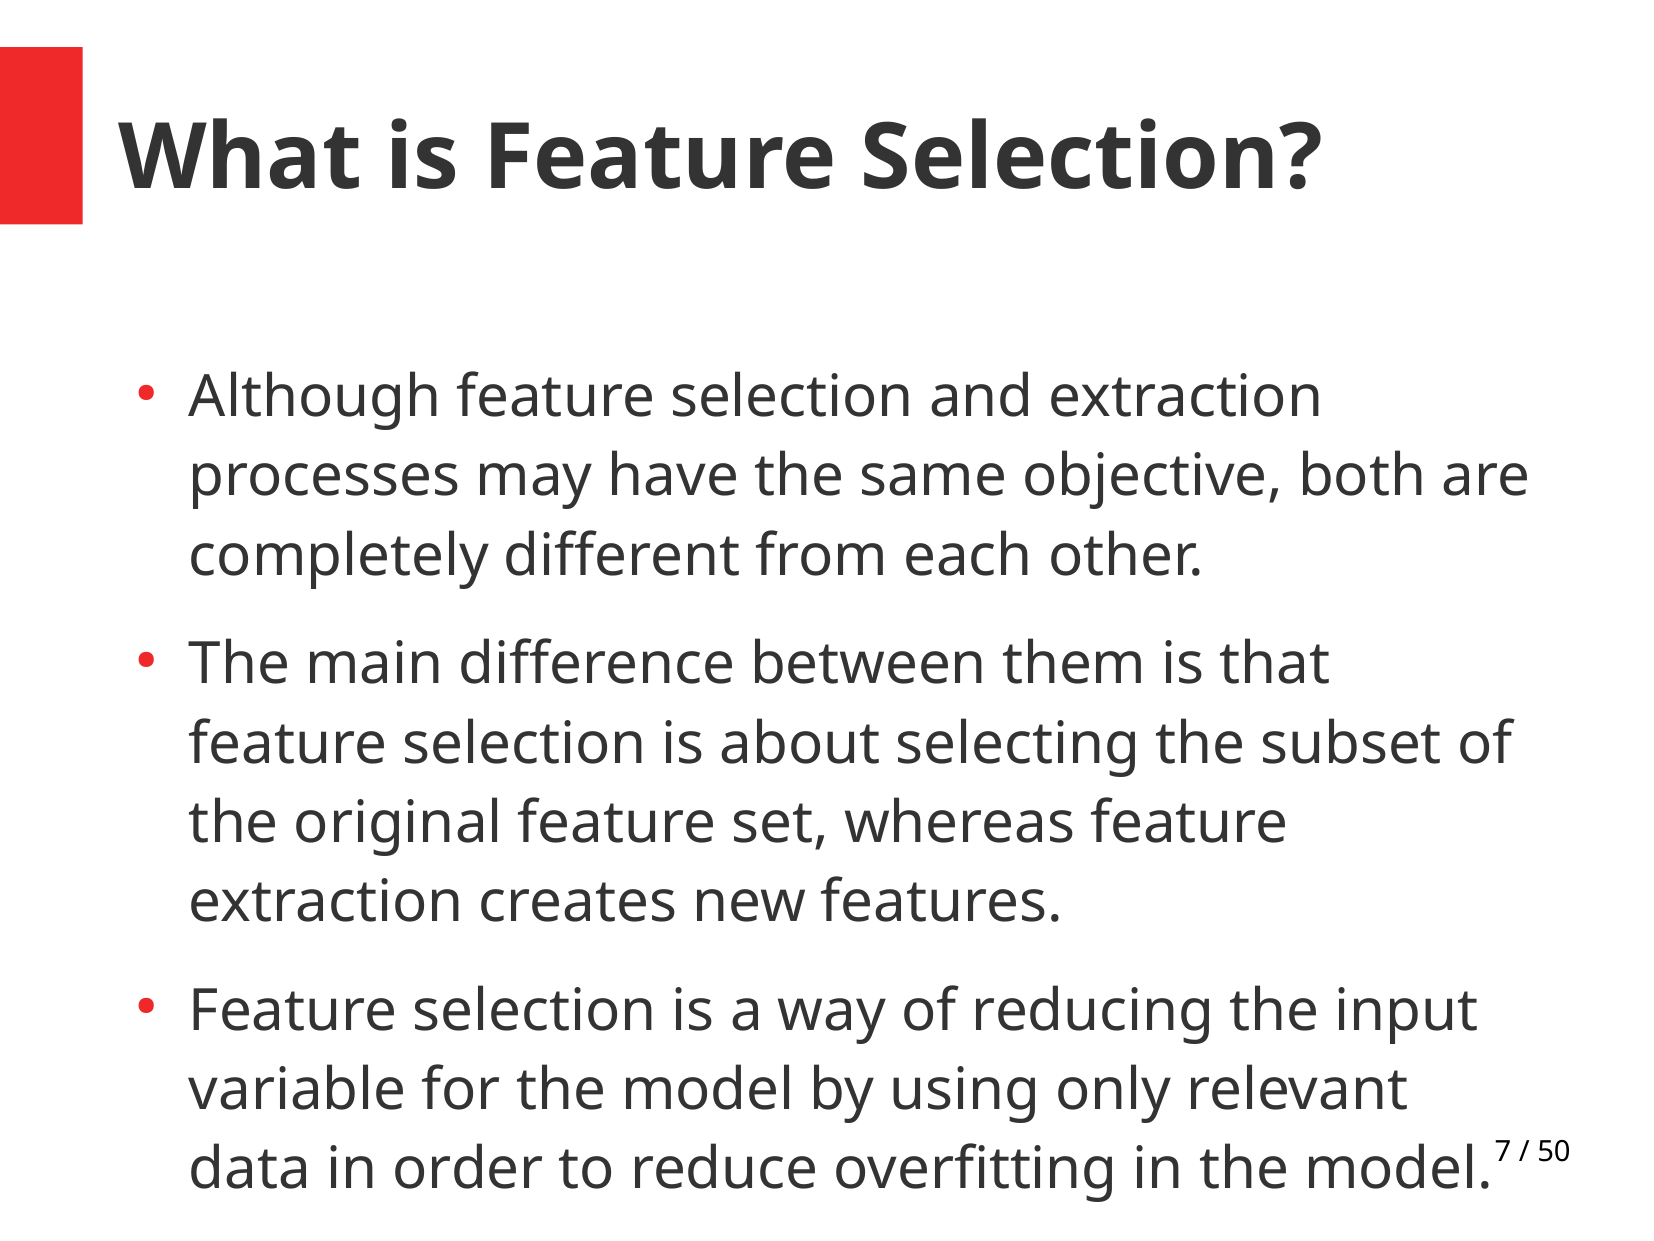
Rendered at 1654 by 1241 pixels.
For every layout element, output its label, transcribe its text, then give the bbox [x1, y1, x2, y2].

title What is Feature Selection? [118, 49, 1571, 257]
list Although feature selection and extraction processes may have the same objective, both are completely different from each other. The main difference between them is that feature selection is about selecting the subset of the original feature set, whereas feature extraction creates new features. Feature selection is a way of reducing the input variable for the model by using only relevant data in order to reduce overfitting in the model. [118, 354, 1536, 1074]
